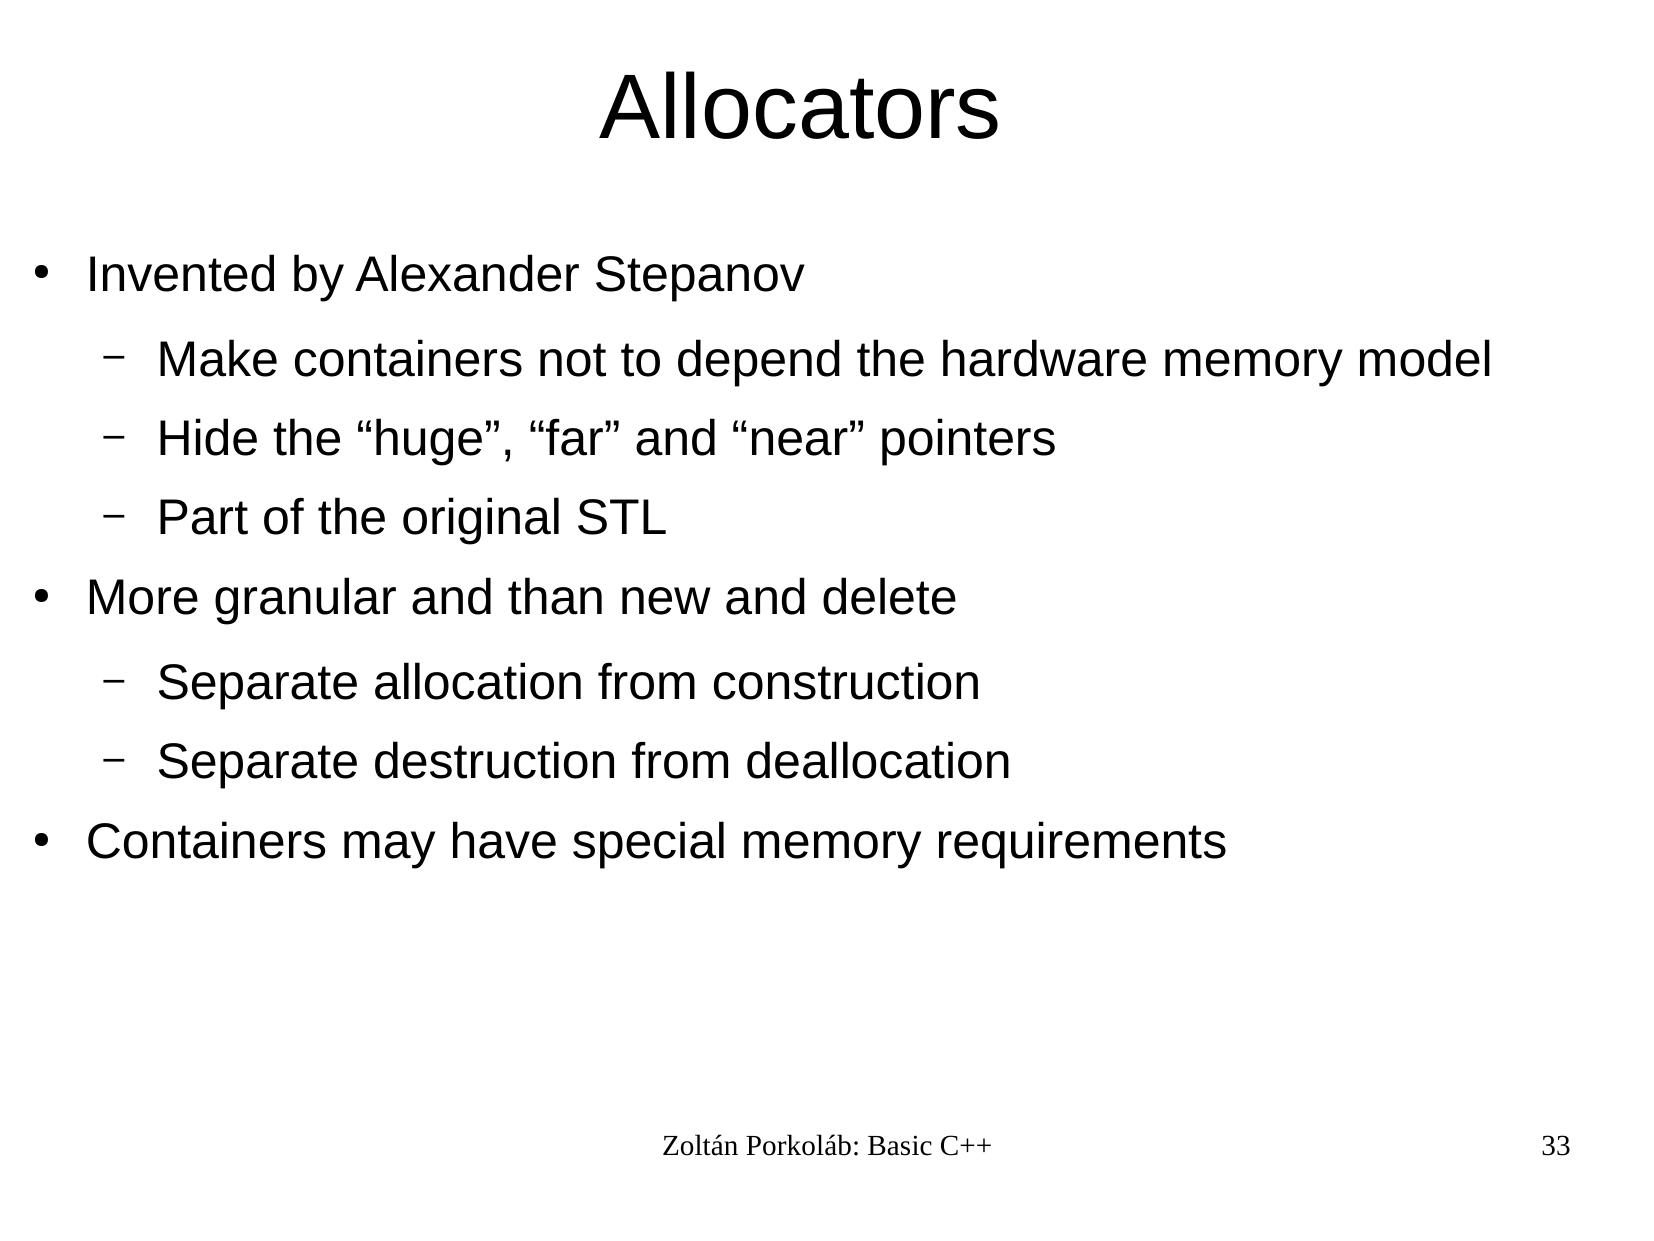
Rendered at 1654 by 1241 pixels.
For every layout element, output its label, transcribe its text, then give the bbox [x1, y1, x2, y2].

title Allocators [56, 2, 1546, 165]
list Invented by Alexander Stepanov Make containers not to depend the hardware memory model Hide the “huge”, “far” and “near” pointers Part of the original STL More granular and than new and delete Separate allocation from construction Separate destruction from deallocation Containers may have special memory requirements [15, 165, 1576, 1017]
